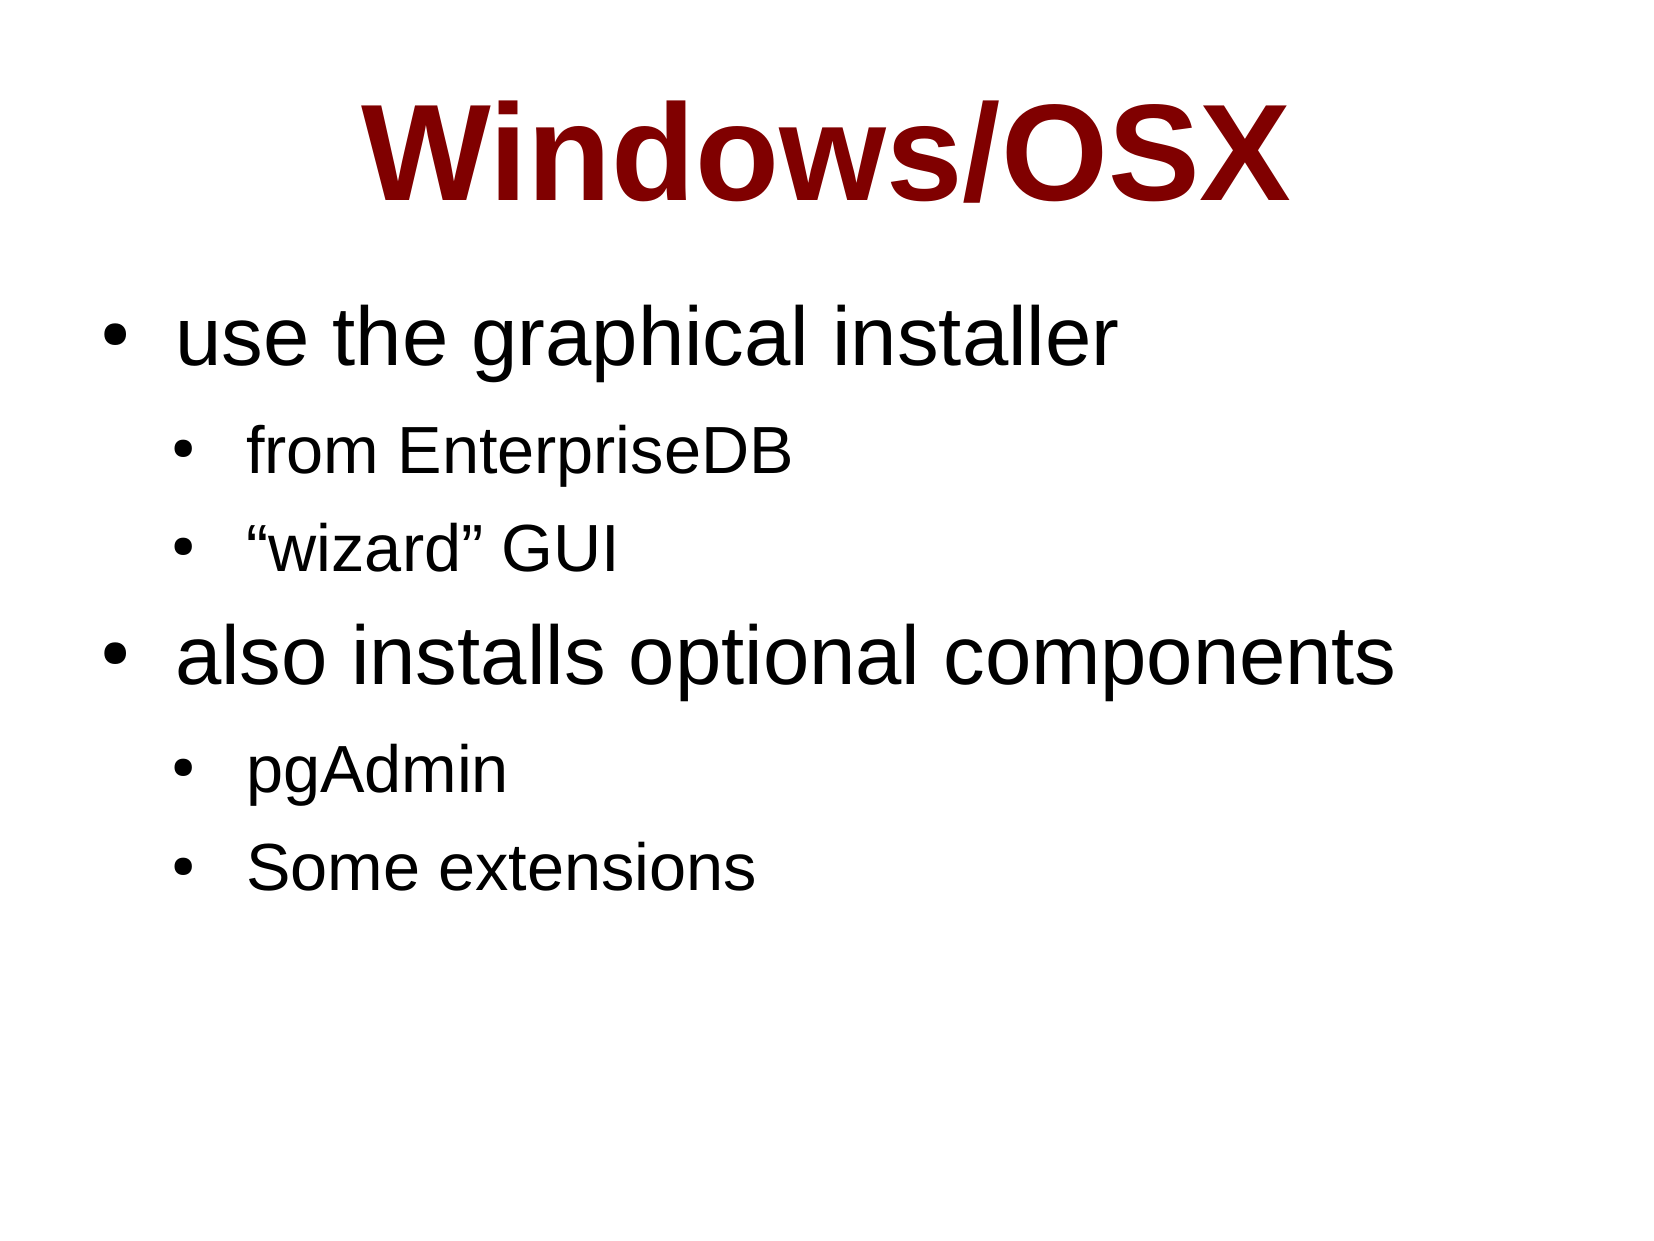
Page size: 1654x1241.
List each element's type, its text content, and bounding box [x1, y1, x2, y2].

list use the graphical installer from EnterpriseDB “wizard” GUI also installs optional components pgAdmin Some extensions [82, 290, 1571, 1136]
title Windows/OSX [82, 49, 1571, 257]
